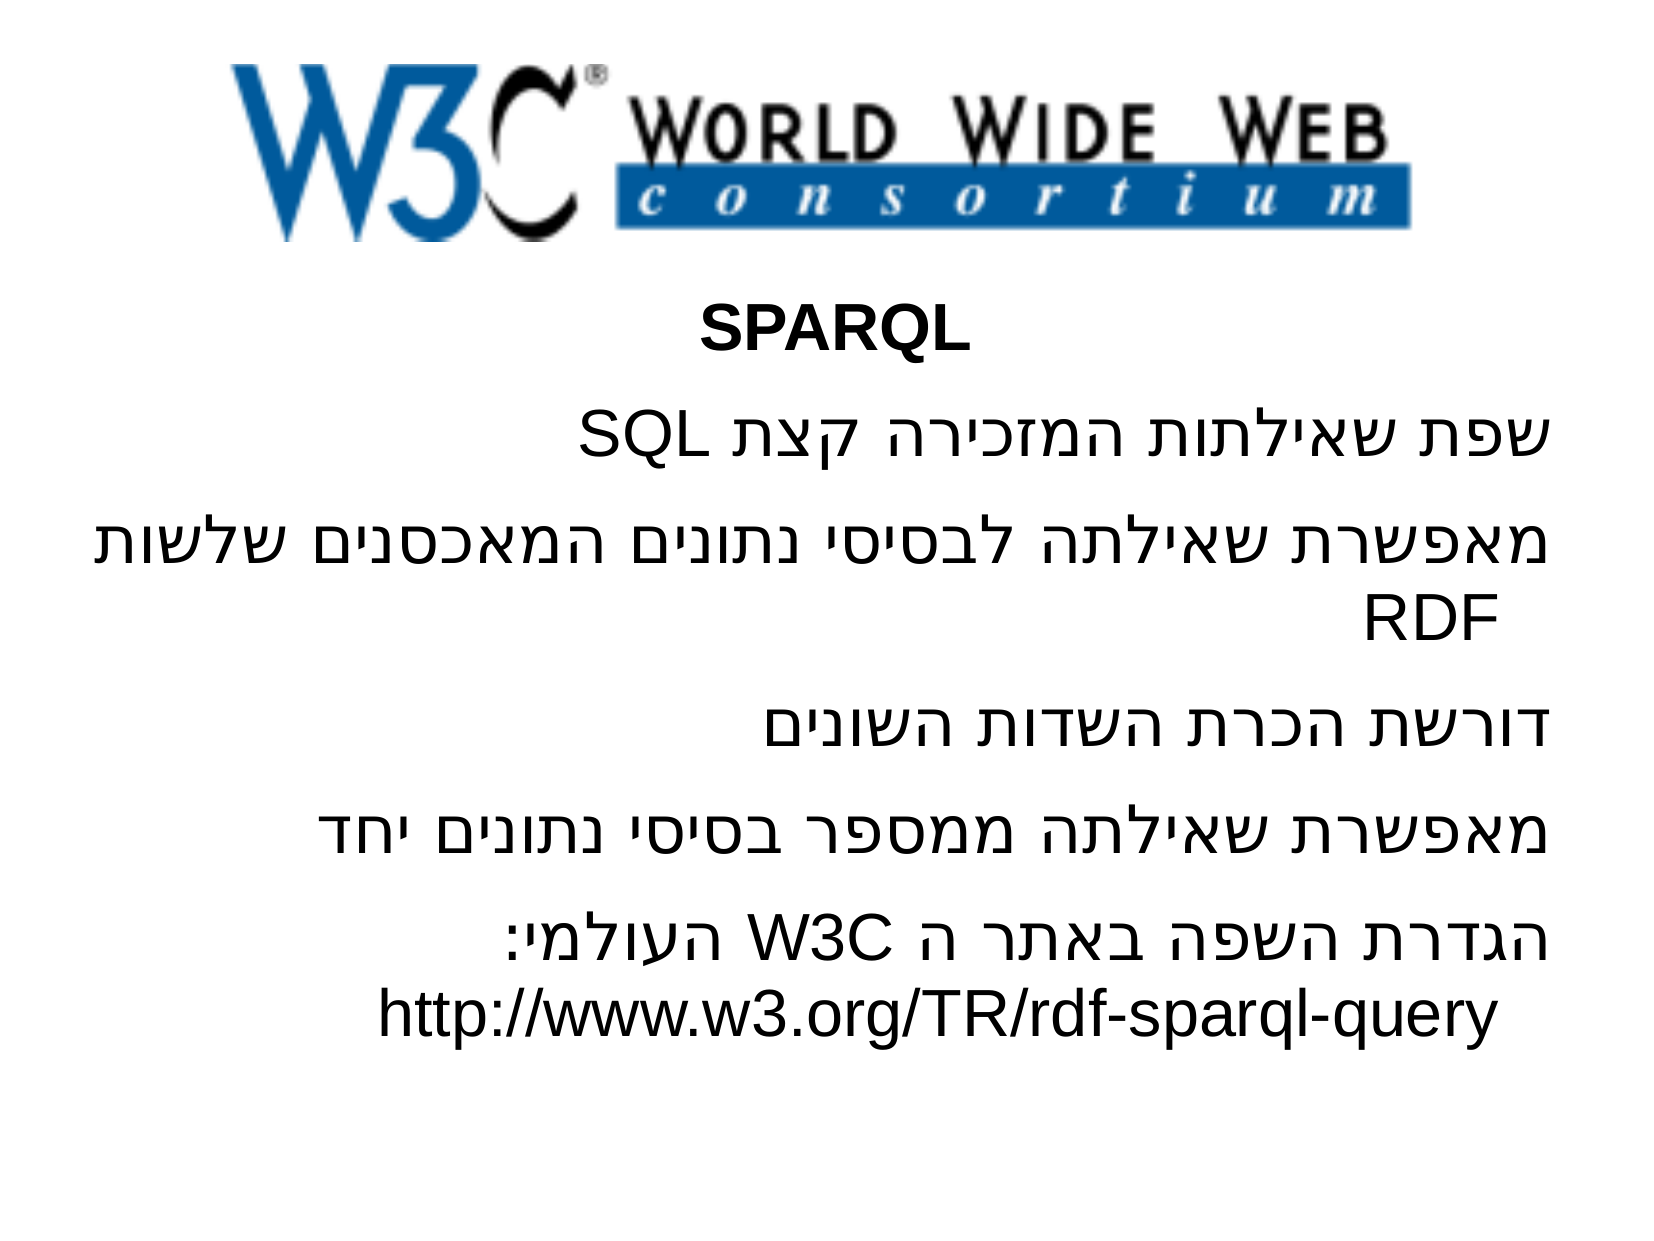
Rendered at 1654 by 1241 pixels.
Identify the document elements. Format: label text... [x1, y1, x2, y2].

list SPARQL שפת שאילתות המזכירה קצת SQL מאפשרת שאילתה לבסיסי נתונים המאכסנים שלשות RDF דורשת הכרת השדות השונים מאפשרת שאילתה ממספר בסיסי נתונים יחד הגדרת השפה באתר ה W3C העולמי: http://www.w3.org/TR/rdf-sparql-query [82, 290, 1571, 1094]
picture [217, 64, 1428, 242]
